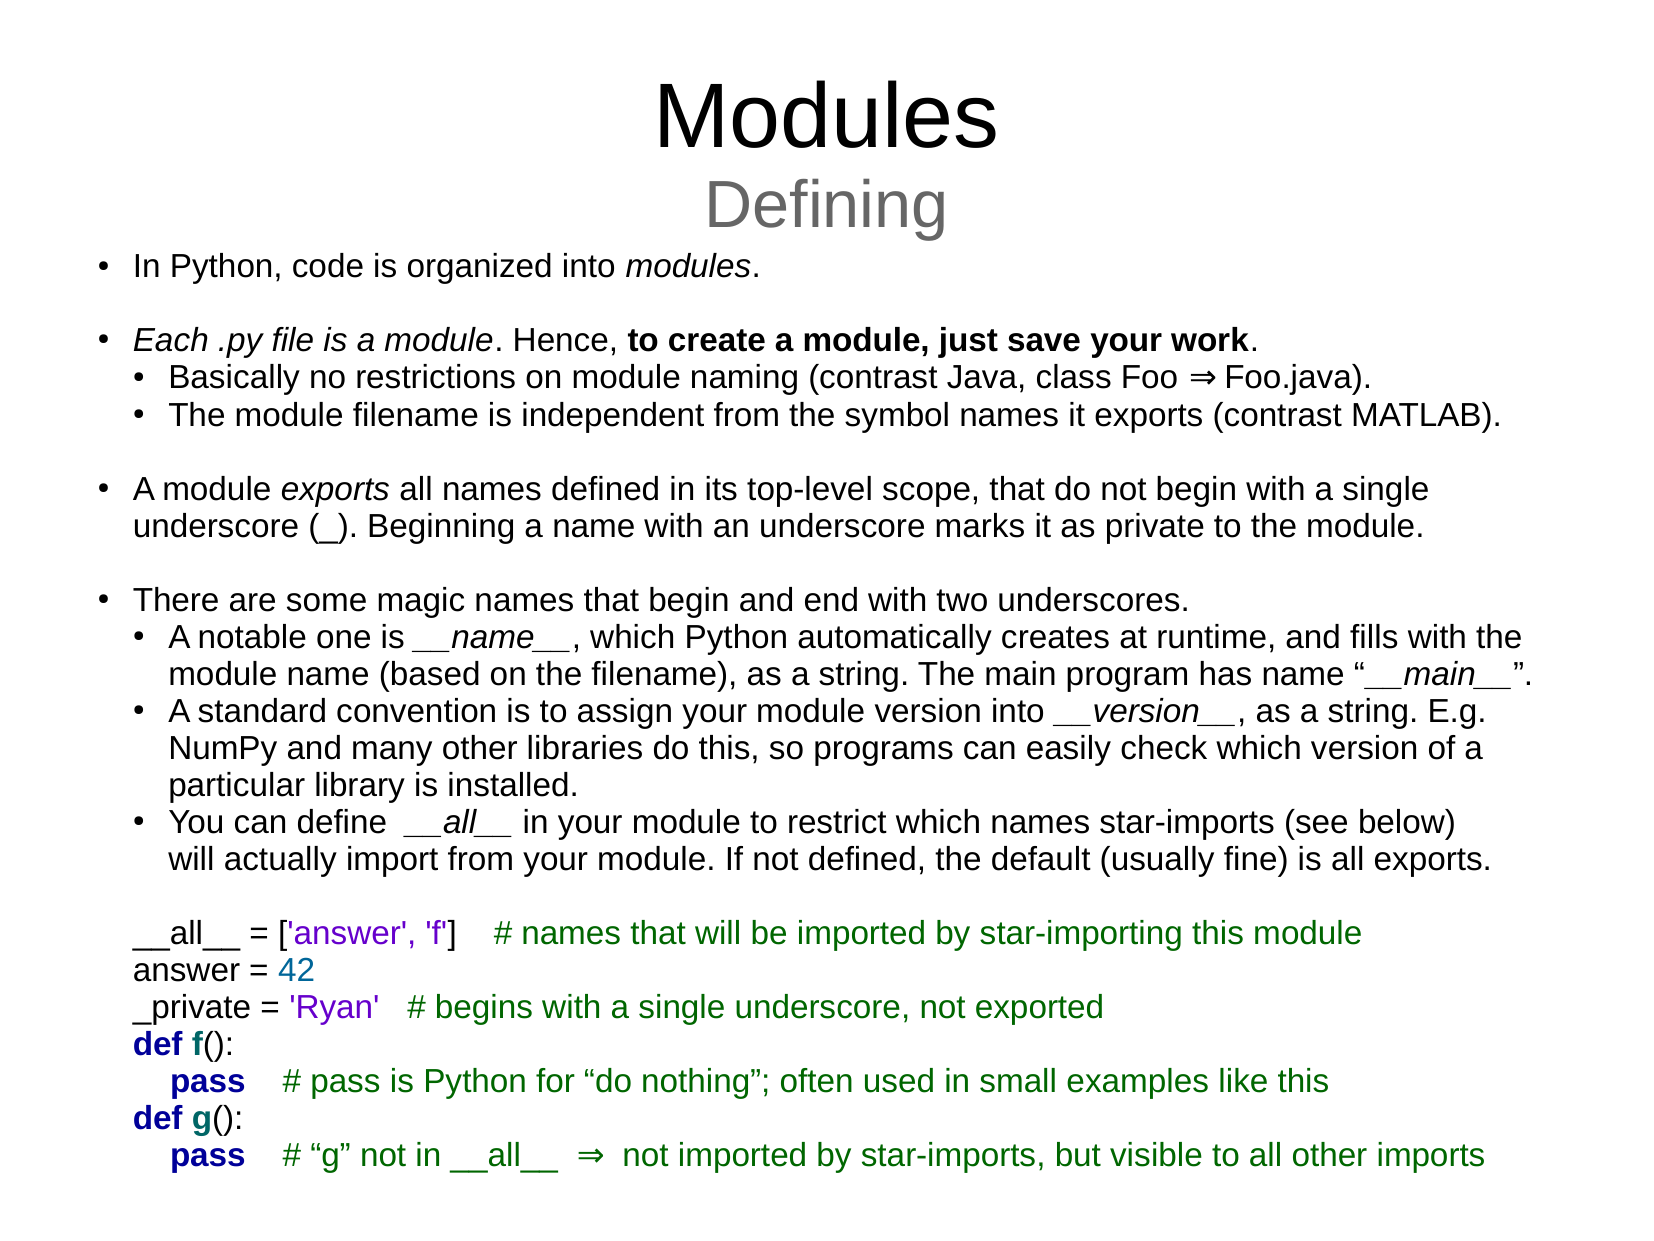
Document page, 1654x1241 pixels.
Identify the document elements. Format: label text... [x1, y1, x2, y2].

text_box In Python, code is organized into modules. Each .py file is a module. Hence, to create a module, just save your work. Basically no restrictions on module naming (contrast Java, class Foo ⇒ Foo.java). The module filename is independent from the symbol names it exports (contrast MATLAB). A module exports all names defined in its top-level scope, that do not begin with a single underscore (_). Beginning a name with an underscore marks it as private to the module. There are some magic names that begin and end with two underscores. A notable one is __name__, which Python automatically creates at runtime, and fills with the module name (based on the filename), as a string. The main program has name “__main__”. A standard convention is to assign your module version into __version__, as a string. E.g. NumPy and many other libraries do this, so programs can easily check which version of a particular library is installed. You can define __all__ in your module to restrict which names star-imports (see below) will actually import from your module. If not defined, the default (usually fine) is all exports. __all__ = ['answer', 'f'] # names that will be imported by star-importing this module answer = 42 _private = 'Ryan' # begins with a single underscore, not exported def f(): pass # pass is Python for “do nothing”; often used in small examples like this def g(): pass # “g” not in __all__ ⇒ not imported by star-imports, but visible to all other imports [82, 240, 1561, 1231]
title Modules Defining [82, 49, 1571, 257]
